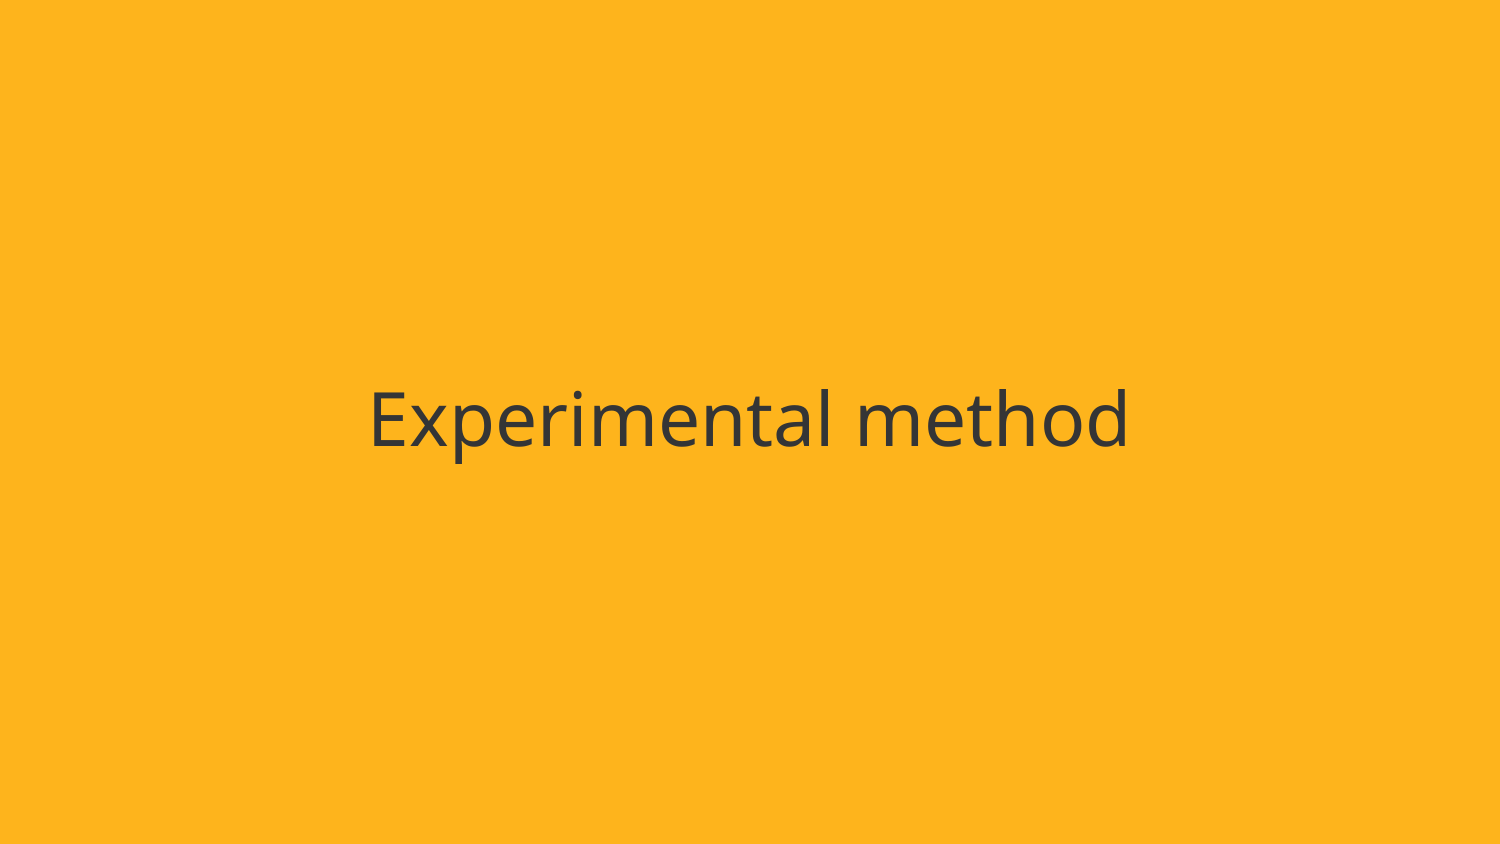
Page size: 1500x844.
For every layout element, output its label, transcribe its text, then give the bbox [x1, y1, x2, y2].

title Experimental method [51, 355, 1449, 488]
